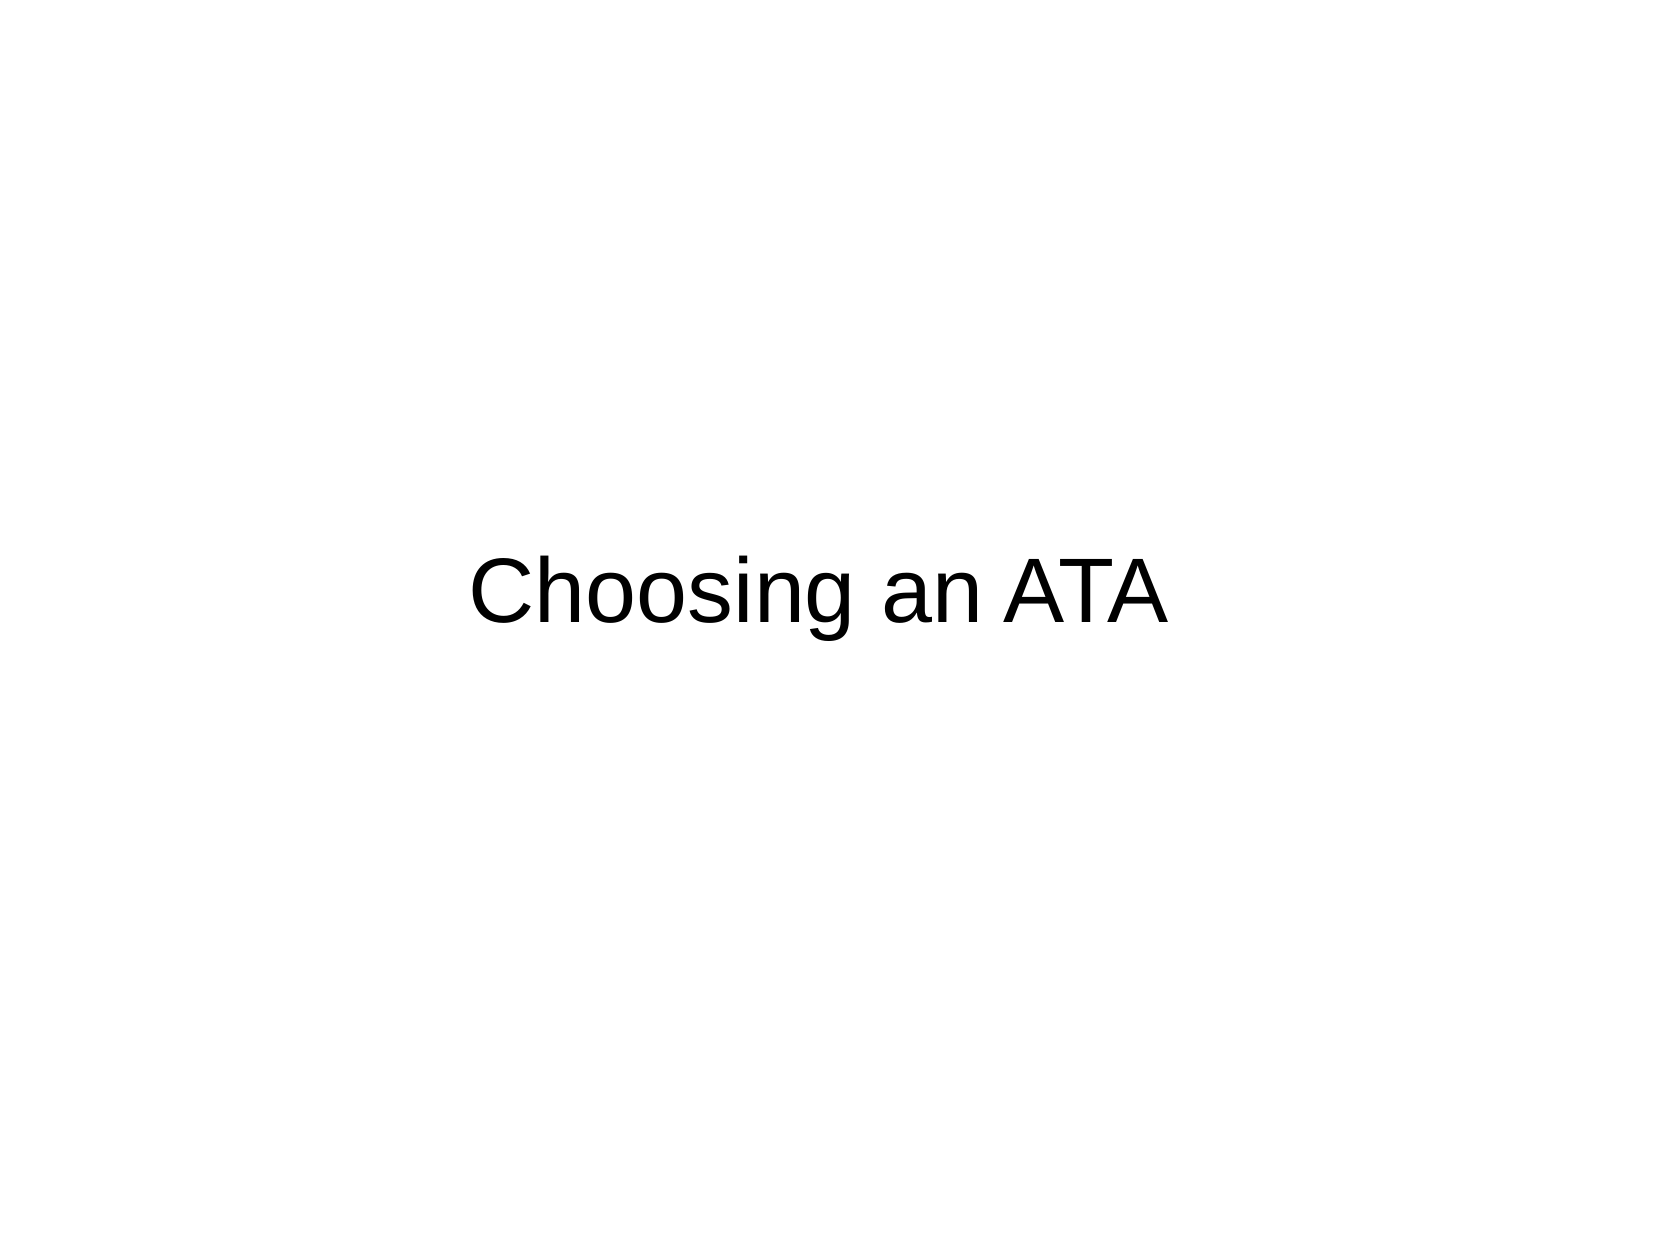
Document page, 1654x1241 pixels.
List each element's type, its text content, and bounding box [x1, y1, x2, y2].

title Choosing an ATA [75, 487, 1564, 695]
